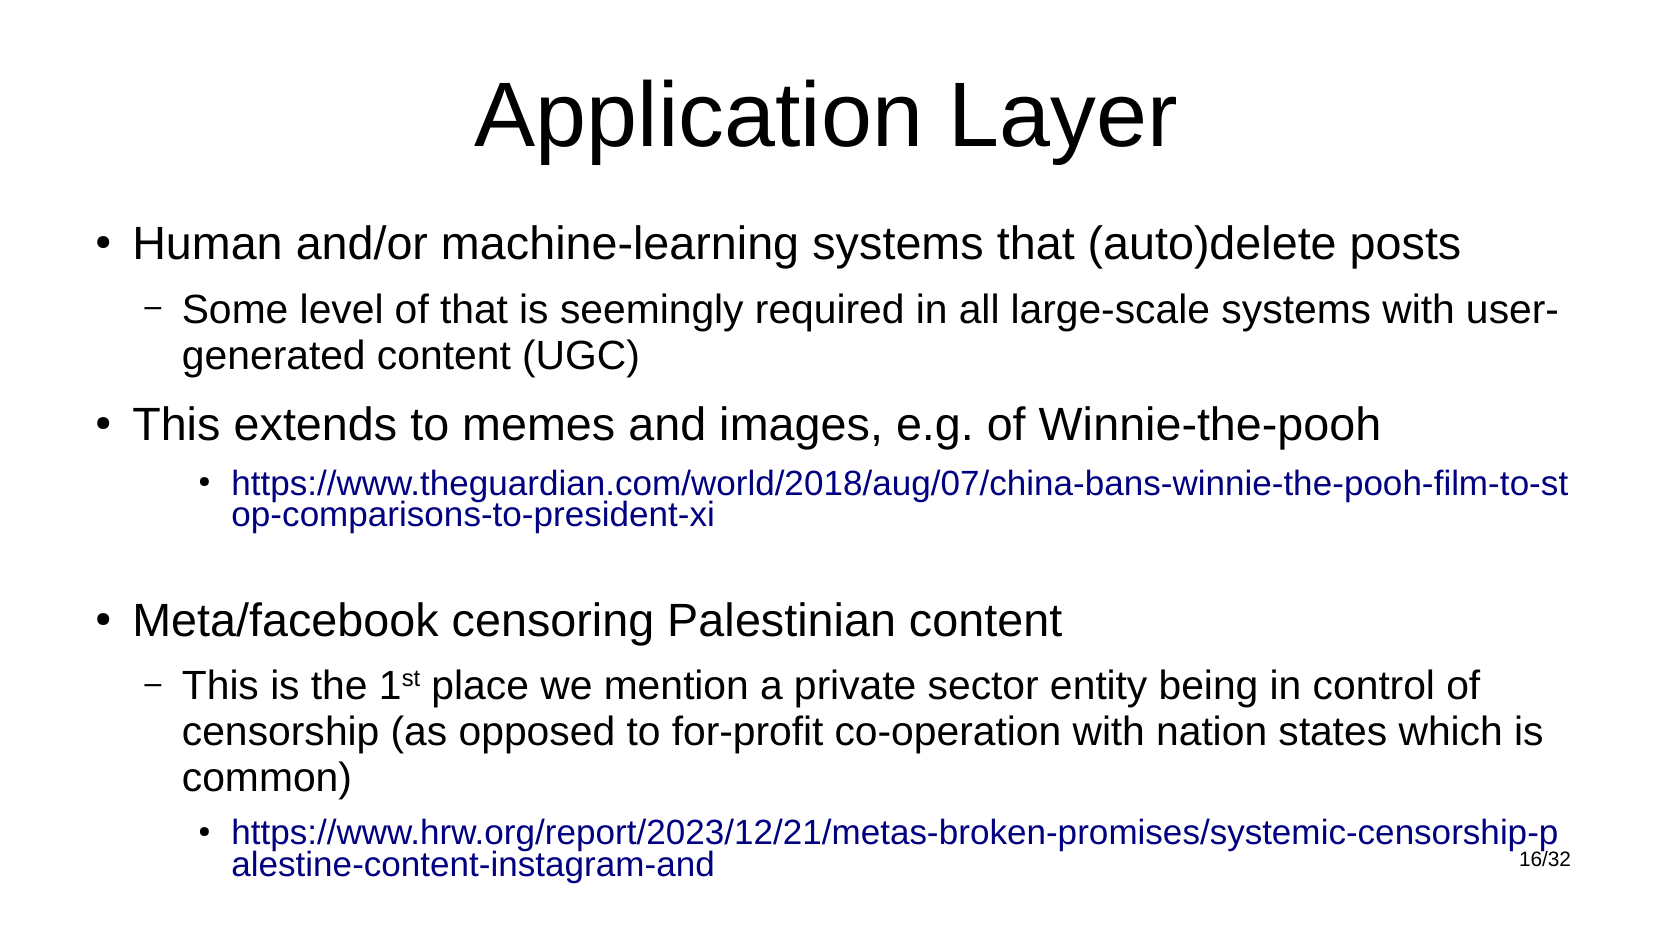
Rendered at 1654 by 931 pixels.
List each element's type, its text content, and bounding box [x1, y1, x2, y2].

title Application Layer [82, 37, 1571, 193]
list Human and/or machine-learning systems that (auto)delete posts Some level of that is seemingly required in all large-scale systems with user-generated content (UGC) This extends to memes and images, e.g. of Winnie-the-pooh https://www.theguardian.com/world/2018/aug/07/china-bans-winnie-the-pooh-film-to-stop-comparisons-to-president-xi Meta/facebook censoring Palestinian content This is the 1st place we mention a private sector entity being in control of censorship (as opposed to for-profit co-operation with nation states which is common) https://www.hrw.org/report/2023/12/21/metas-broken-promises/systemic-censorship-palestine-content-instagram-and [82, 217, 1571, 863]
